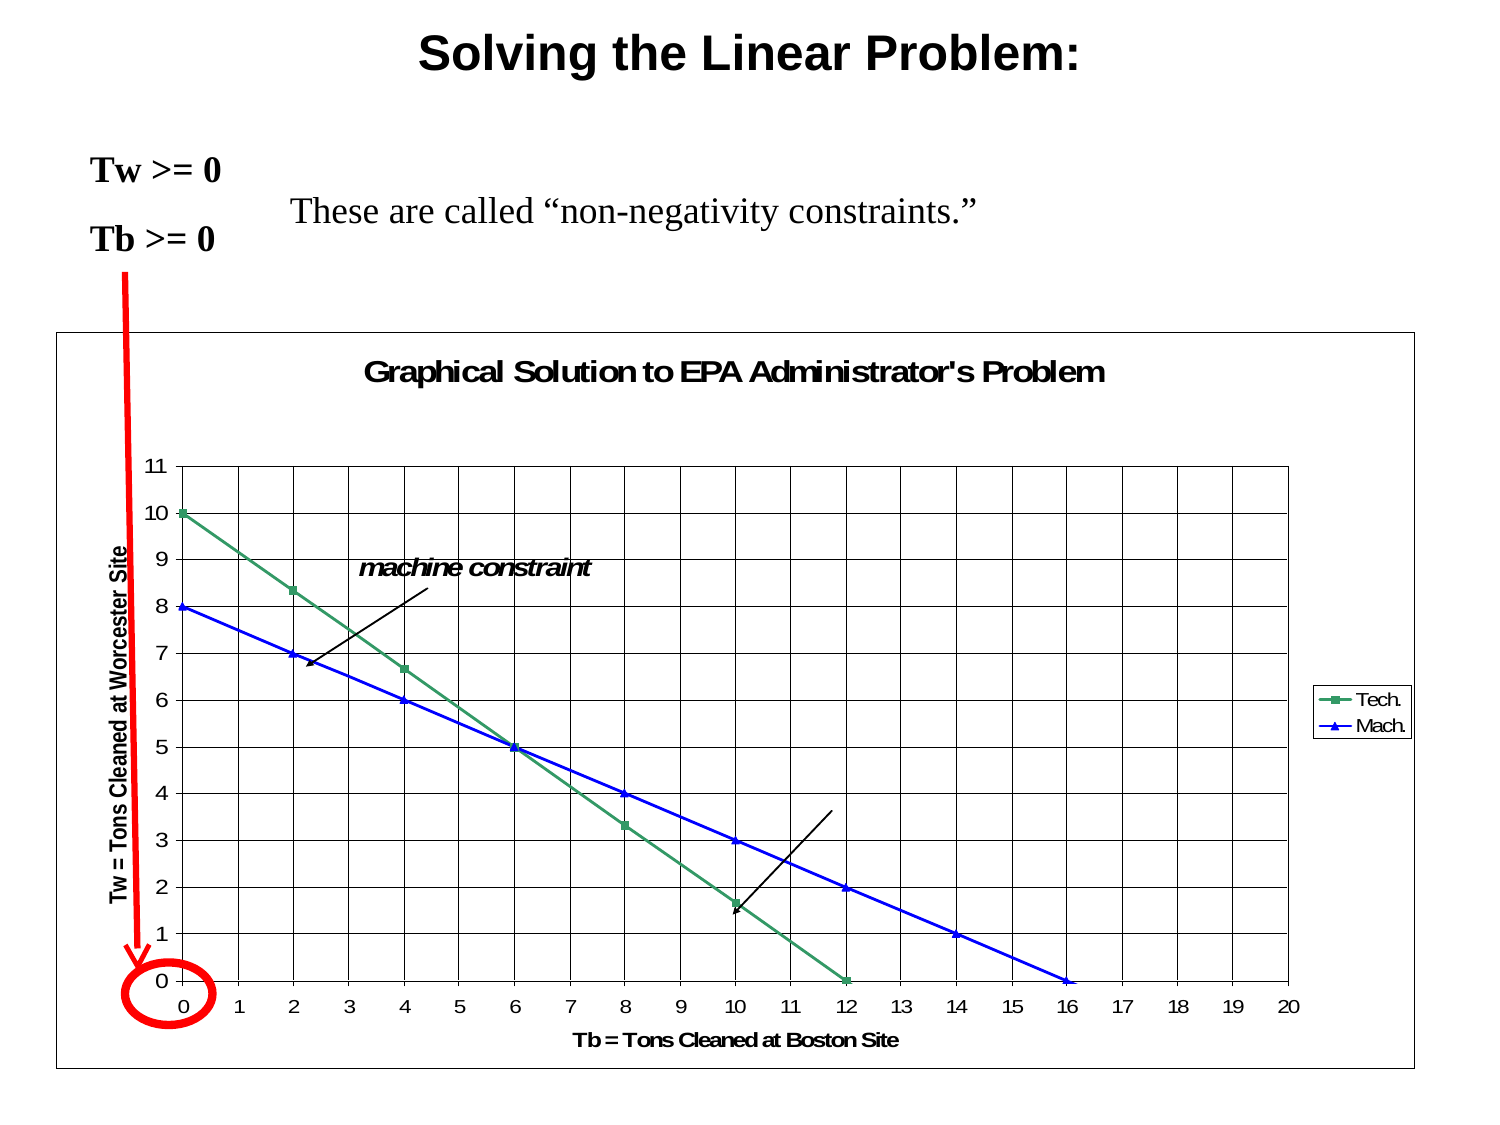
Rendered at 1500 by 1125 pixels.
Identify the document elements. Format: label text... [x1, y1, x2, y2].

chart [49, 325, 1422, 1075]
text_box Solving the Linear Problem: [125, 12, 1376, 88]
text_box Tw >= 0 Tb >= 0 [75, 137, 688, 267]
text_box These are called “non-negativity constraints.” [275, 178, 1313, 240]
